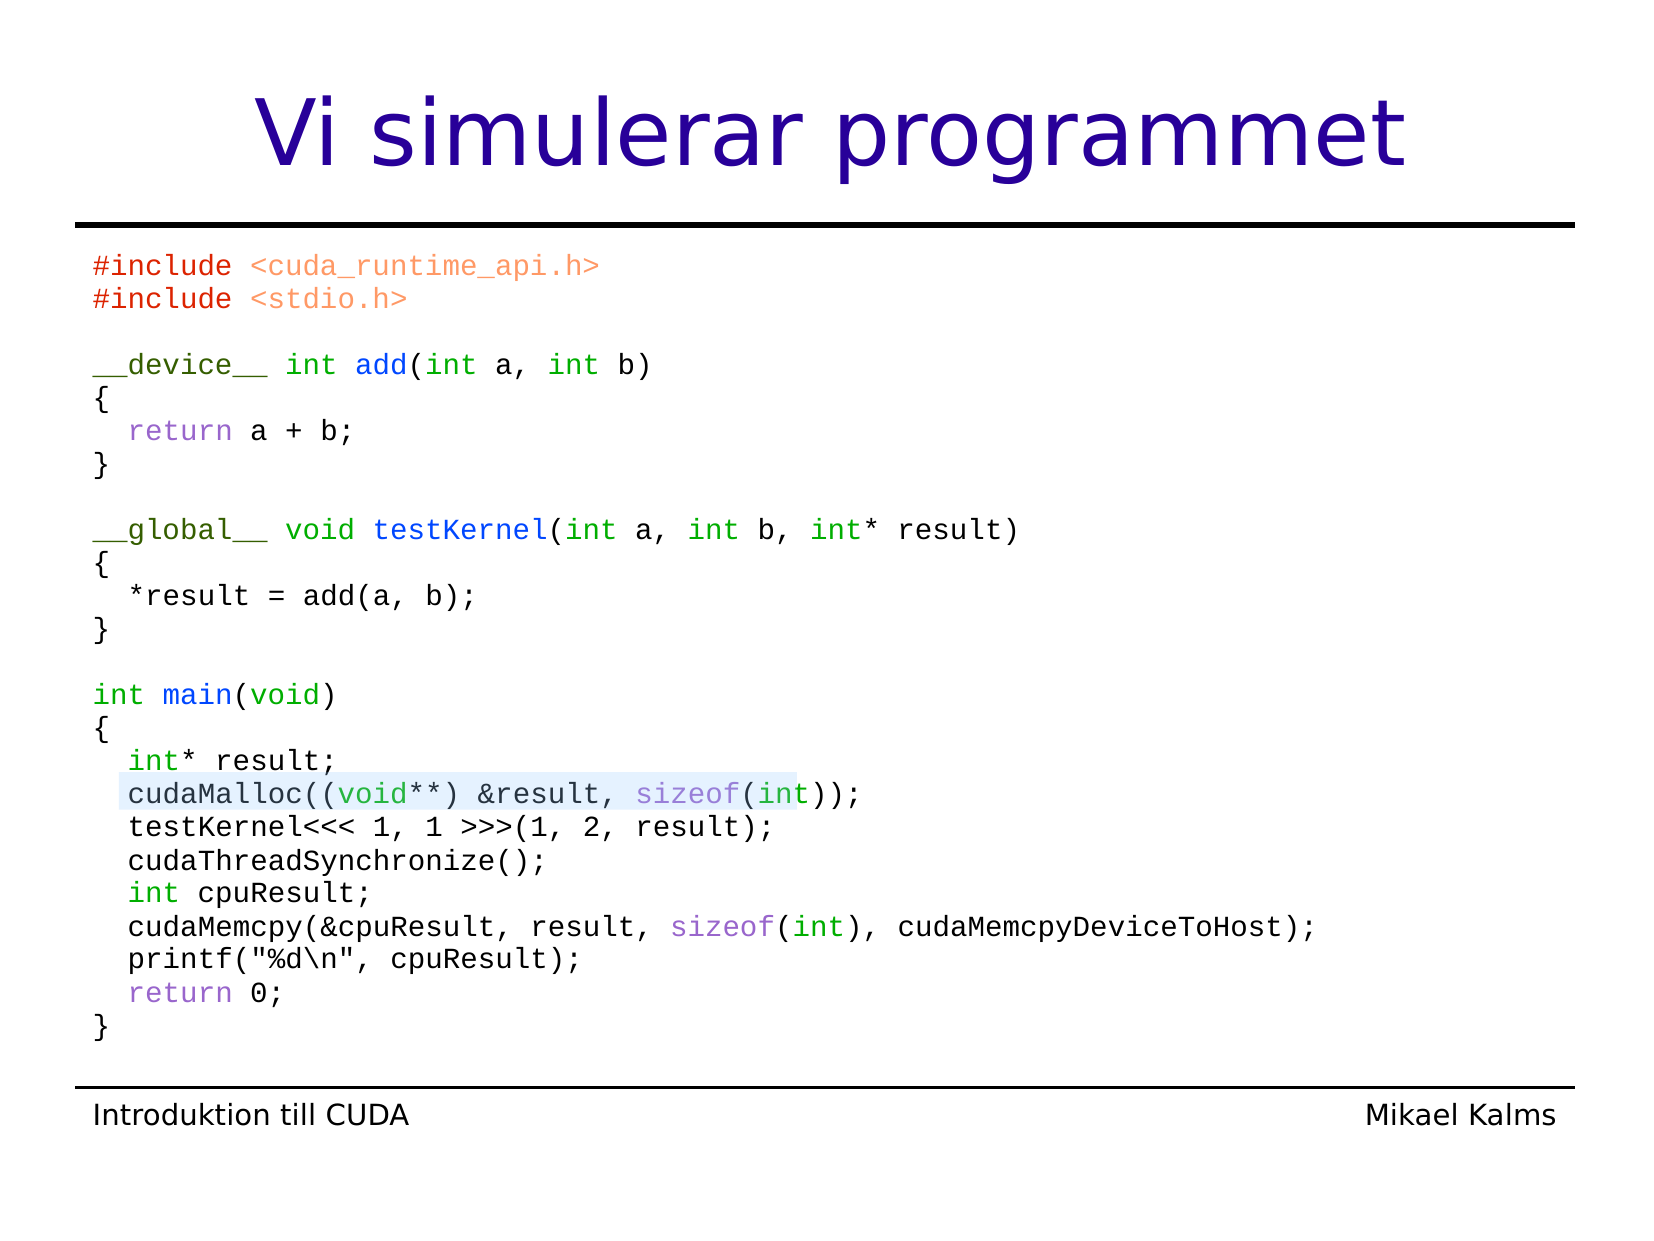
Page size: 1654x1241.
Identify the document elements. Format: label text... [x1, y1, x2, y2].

text_box Mikael Kalms [1347, 1087, 1576, 1143]
text_box Introduktion till CUDA [75, 1087, 428, 1143]
text_box [118, 772, 797, 810]
text_box #include <cuda_runtime_api.h> #include <stdio.h> __device__ int add(int a, int b) { return a + b; } __global__ void testKernel(int a, int b, int* result) { *result = add(a, b); } int main(void) { int* result; cudaMalloc((void**) &result, sizeof(int)); testKernel<<< 1, 1 >>>(1, 2, result); cudaThreadSynchronize(); int cpuResult; cudaMemcpy(&cpuResult, result, sizeof(int), cudaMemcpyDeviceToHost); printf("%d\n", cpuResult); return 0; } [75, 241, 1336, 1012]
title Vi simulerar programmet [86, 37, 1576, 230]
